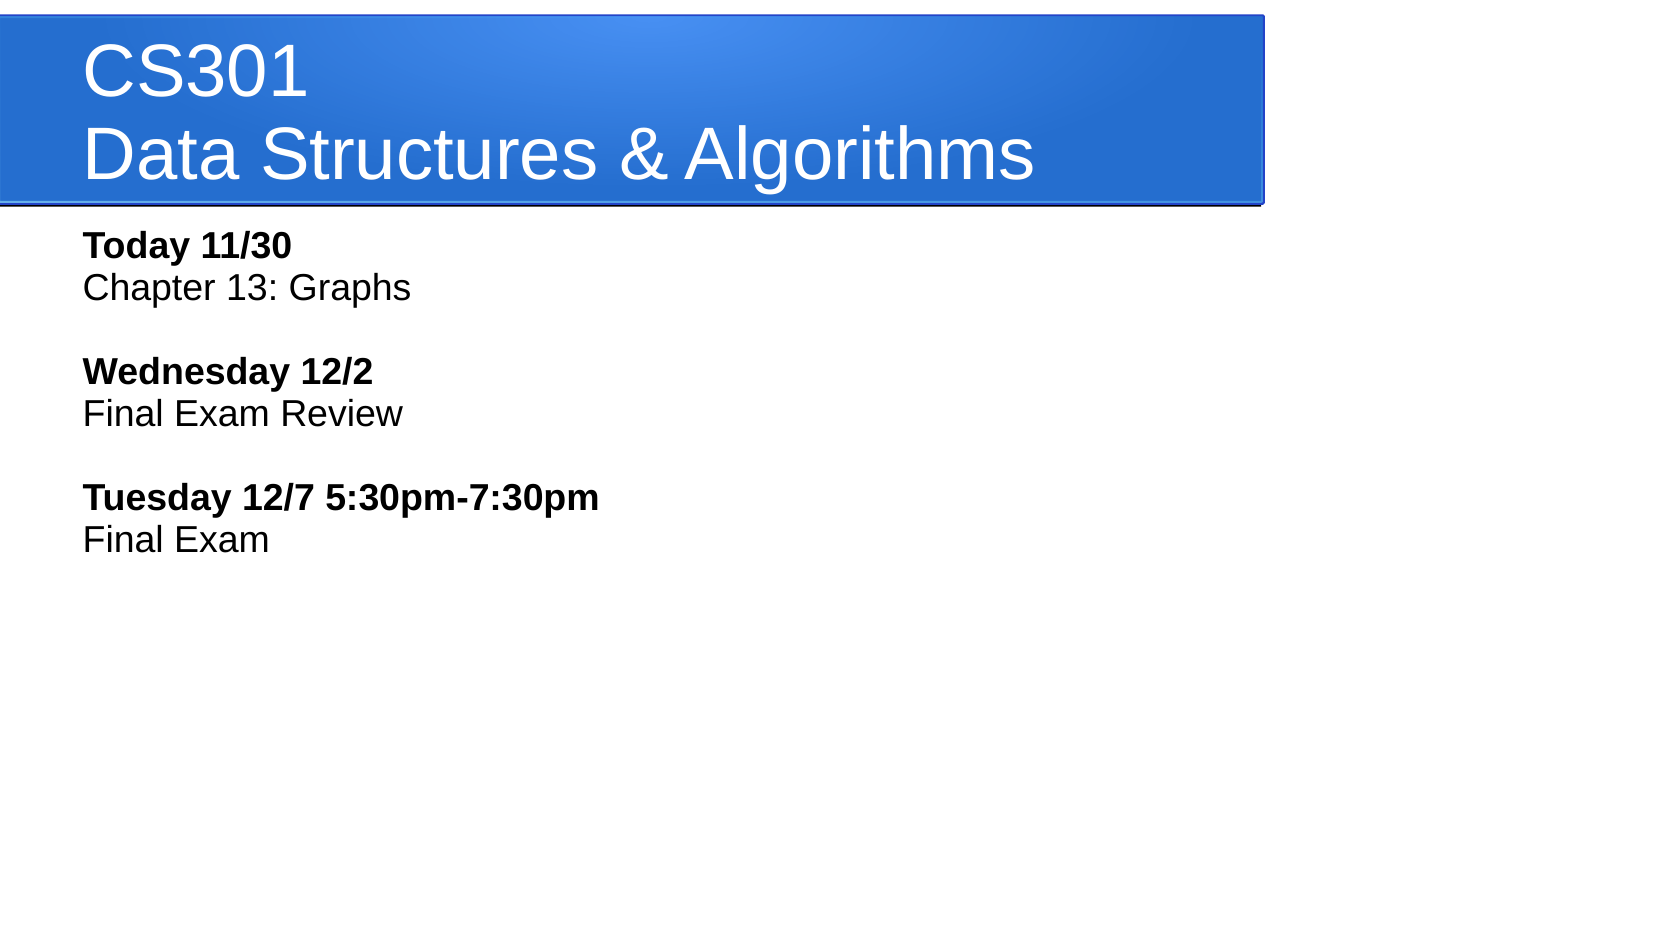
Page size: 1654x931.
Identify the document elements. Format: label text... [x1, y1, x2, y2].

subtitle Today 11/30 Chapter 13: Graphs Wednesday 12/2 Final Exam Review Tuesday 12/7 5:30pm-7:30pm Final Exam [82, 224, 766, 603]
title CS301 Data Structures & Algorithms [82, 29, 1235, 196]
